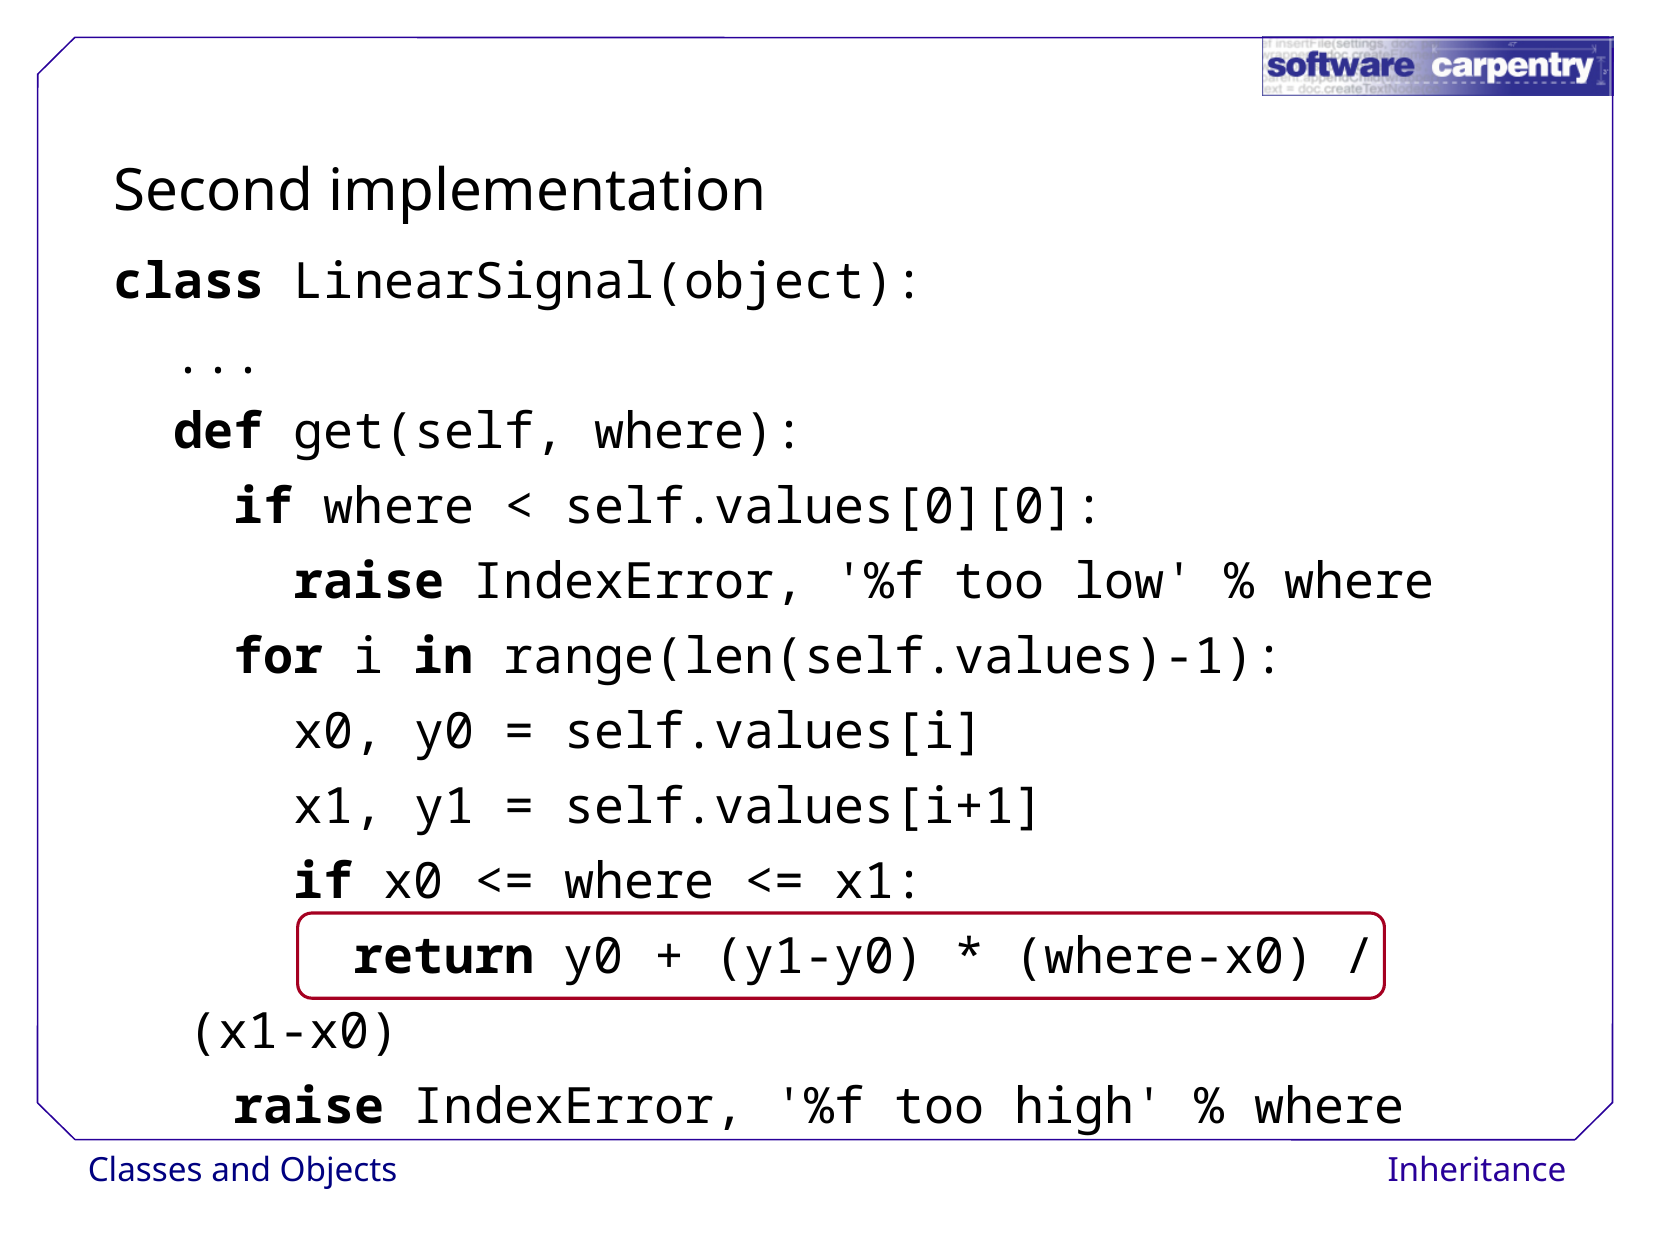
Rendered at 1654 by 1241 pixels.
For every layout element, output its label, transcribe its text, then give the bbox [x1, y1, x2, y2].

text_box class LinearSignal(object): ... def get(self, where): if where < self.values[0][0]: raise IndexError, '%f too low' % where for i in range(len(self.values)-1): x0, y0 = self.values[i] x1, y1 = self.values[i+1] if x0 <= where <= x1: return y0 + (y1-y0) * (where-x0) / (x1-x0) raise IndexError, '%f too high' % where [99, 225, 1517, 1142]
picture [1262, 36, 1614, 96]
text_box Second implementation [99, 109, 1517, 225]
